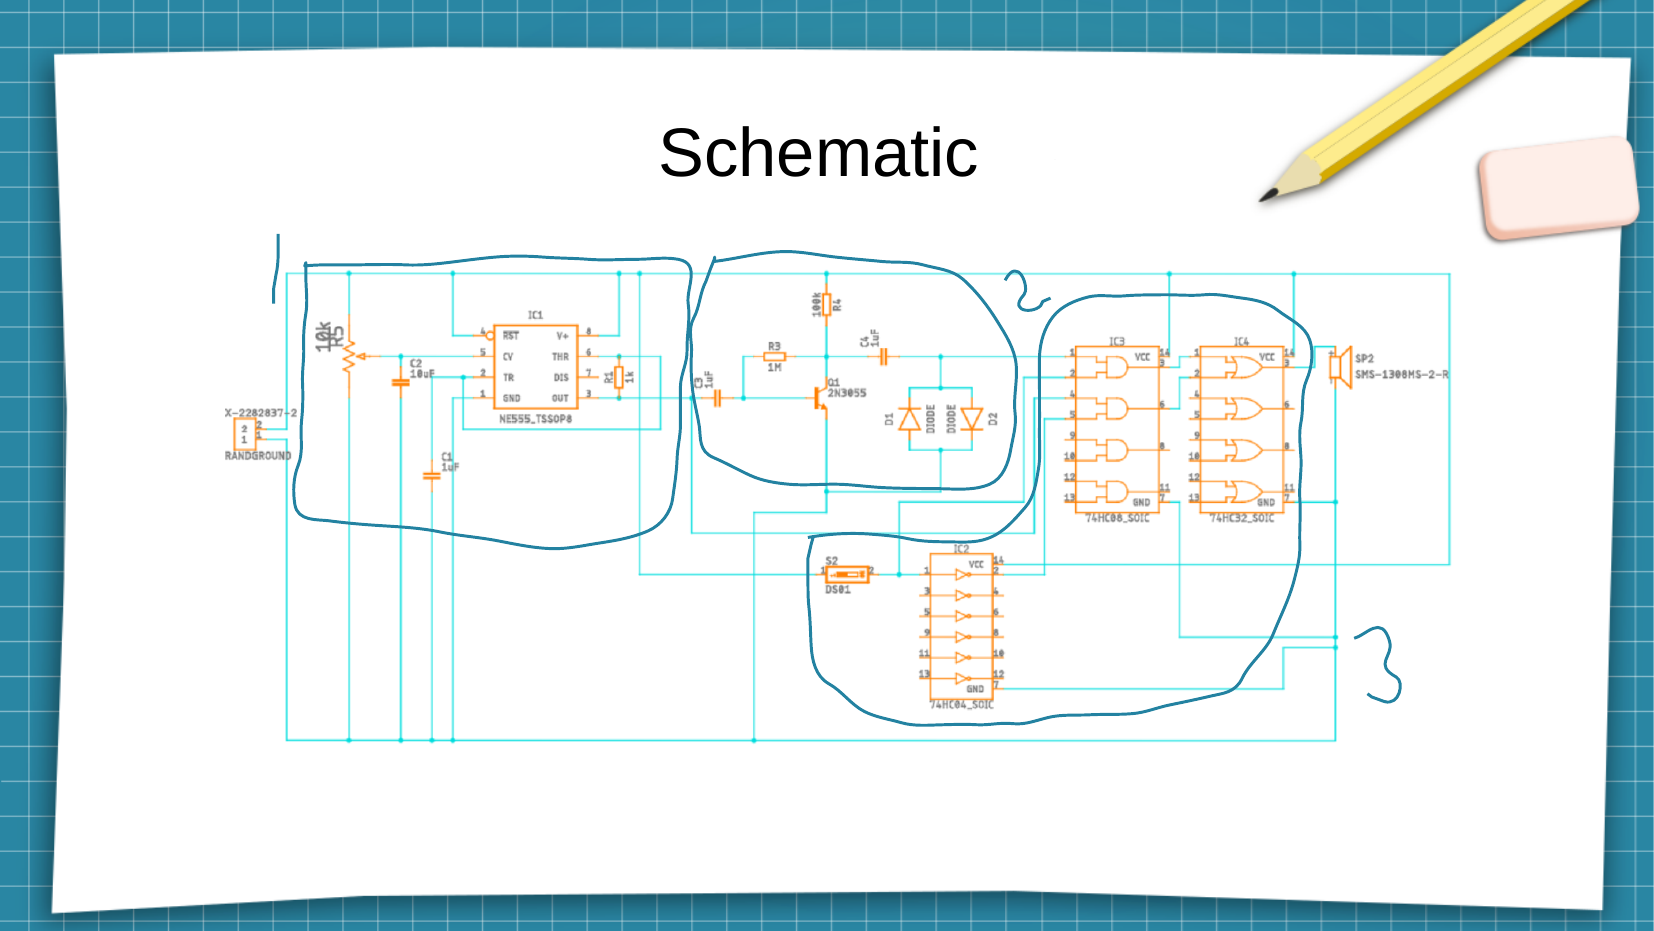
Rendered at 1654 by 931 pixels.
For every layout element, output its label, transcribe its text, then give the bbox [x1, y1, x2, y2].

picture [0, 0, 1654, 931]
title Schematic [75, 75, 1564, 231]
